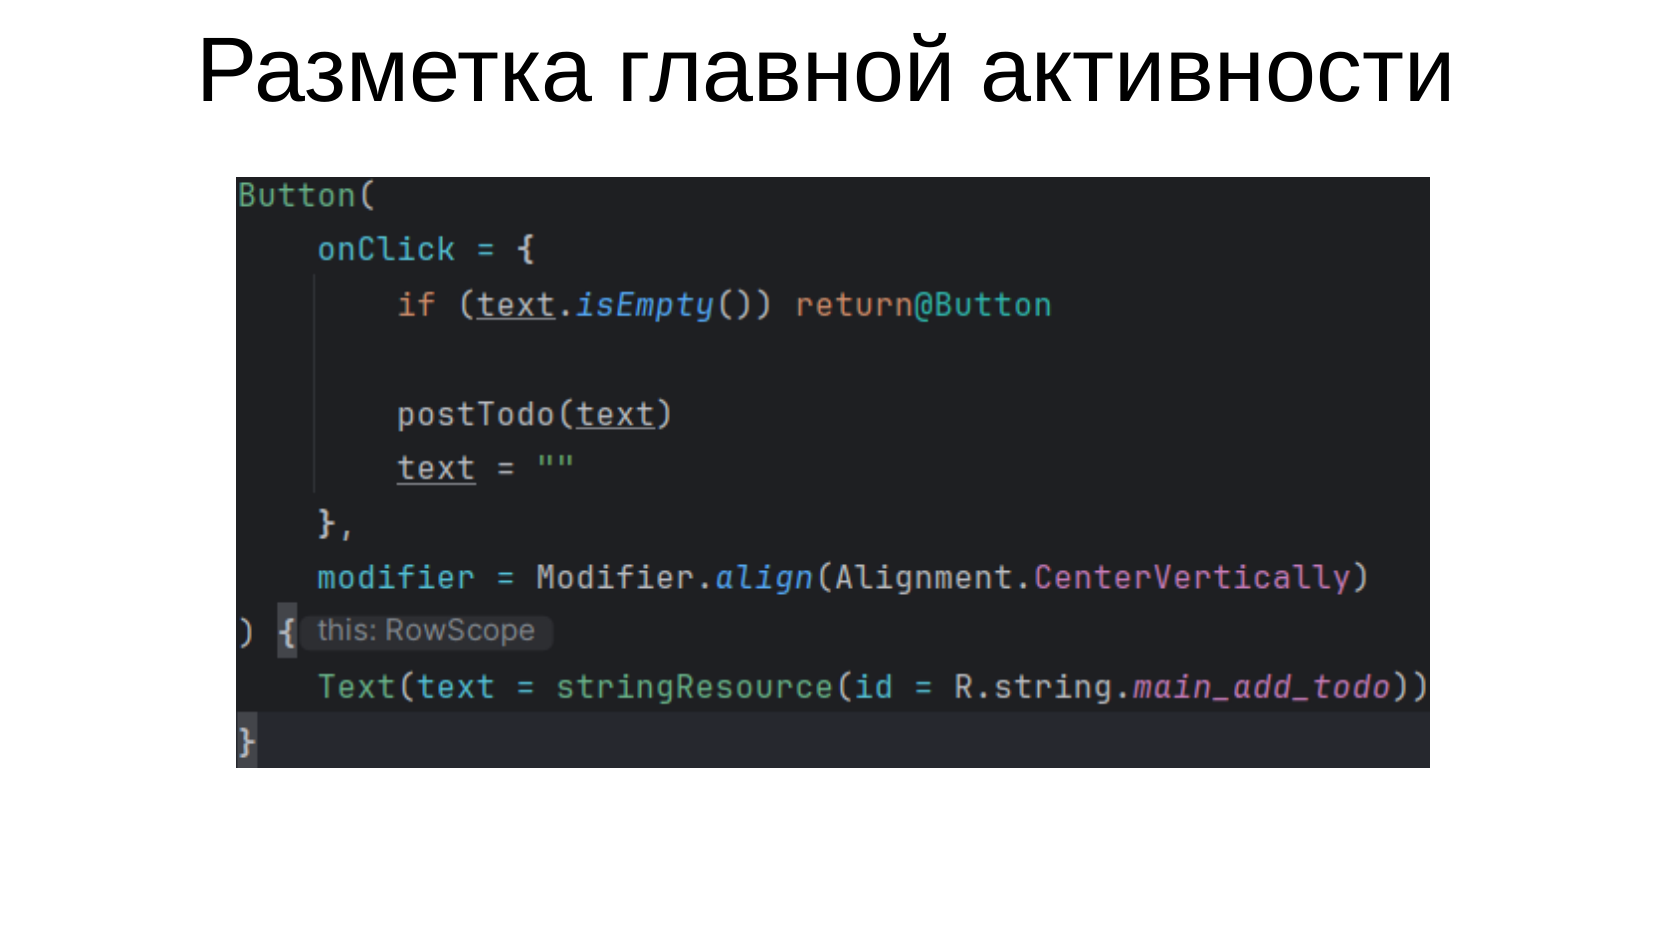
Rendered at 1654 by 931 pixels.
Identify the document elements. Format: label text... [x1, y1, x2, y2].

title Разметка главной активности [82, 0, 1571, 148]
picture [236, 177, 1430, 768]
